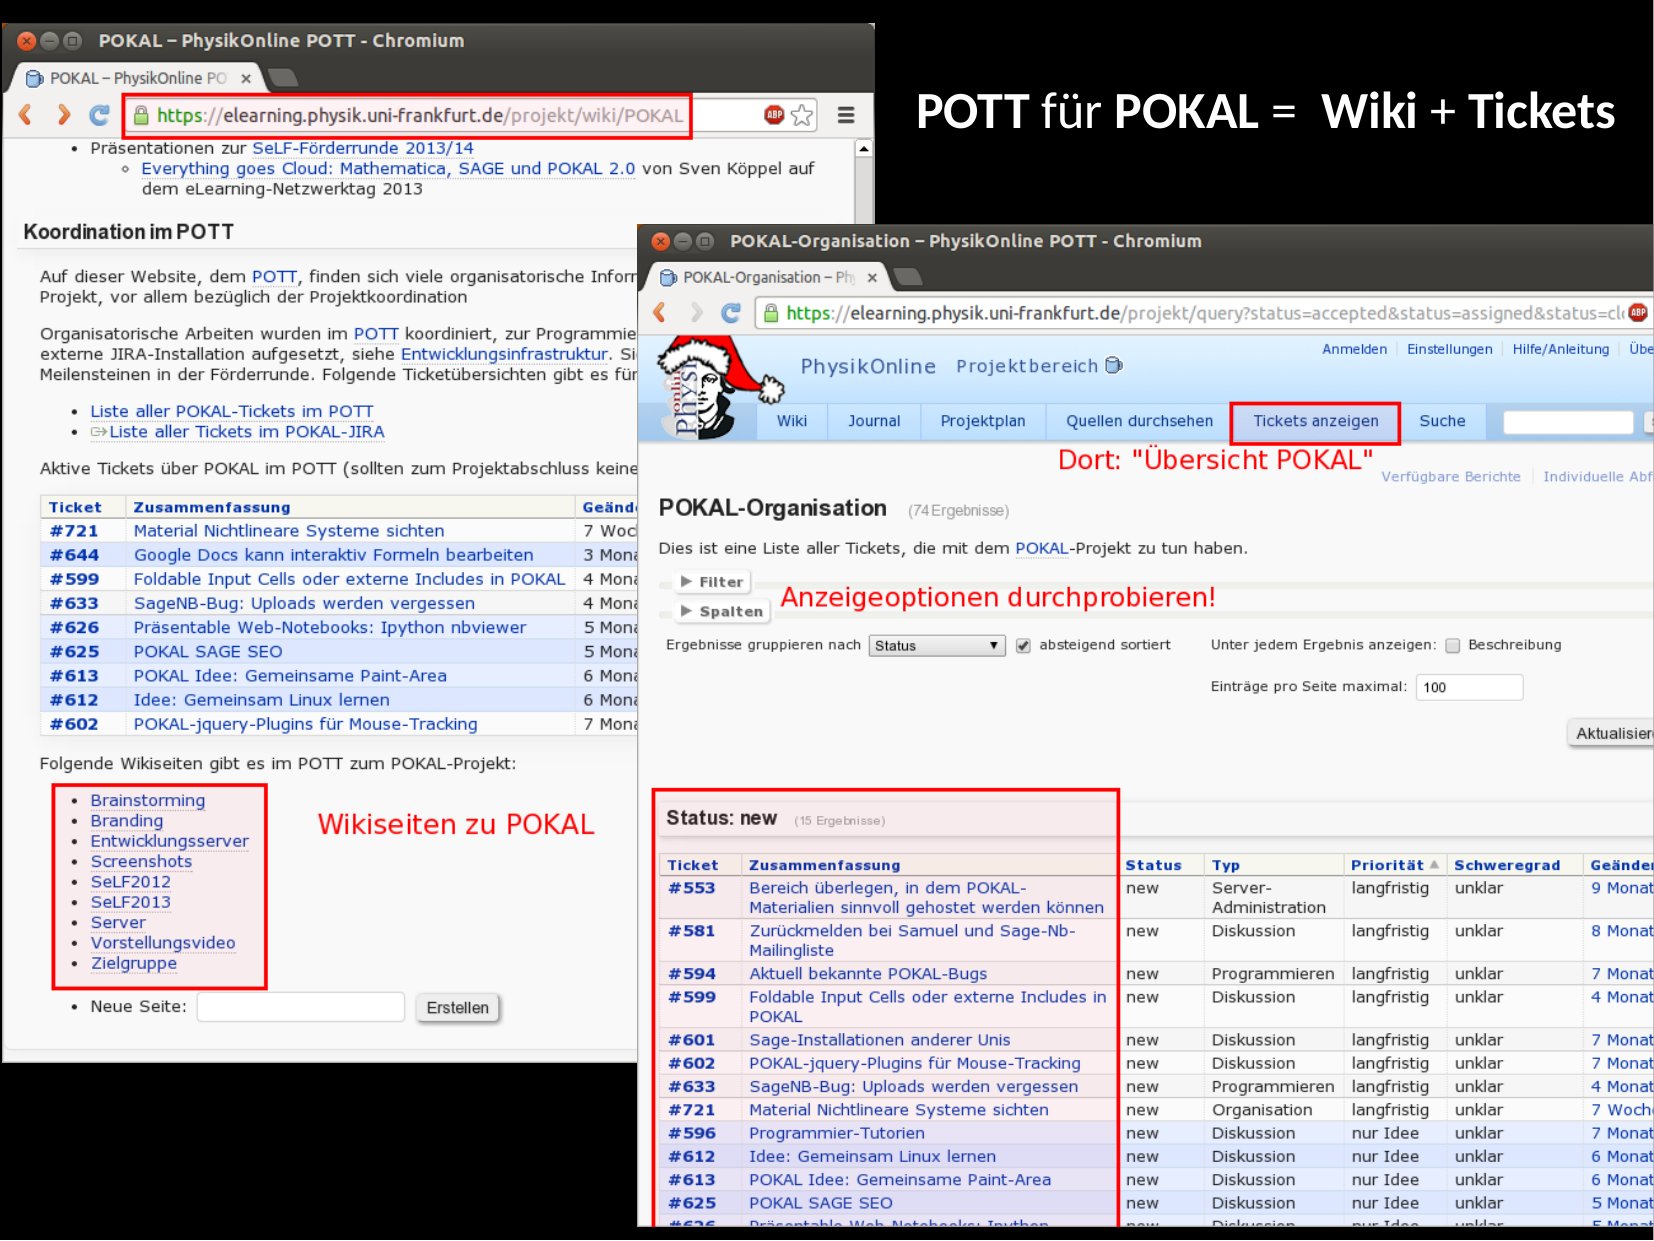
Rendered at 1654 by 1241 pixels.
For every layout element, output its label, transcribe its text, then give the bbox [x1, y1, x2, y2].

picture [2, 23, 1654, 1227]
text_box POTT für POKAL = Wiki + Tickets [901, 82, 1632, 161]
